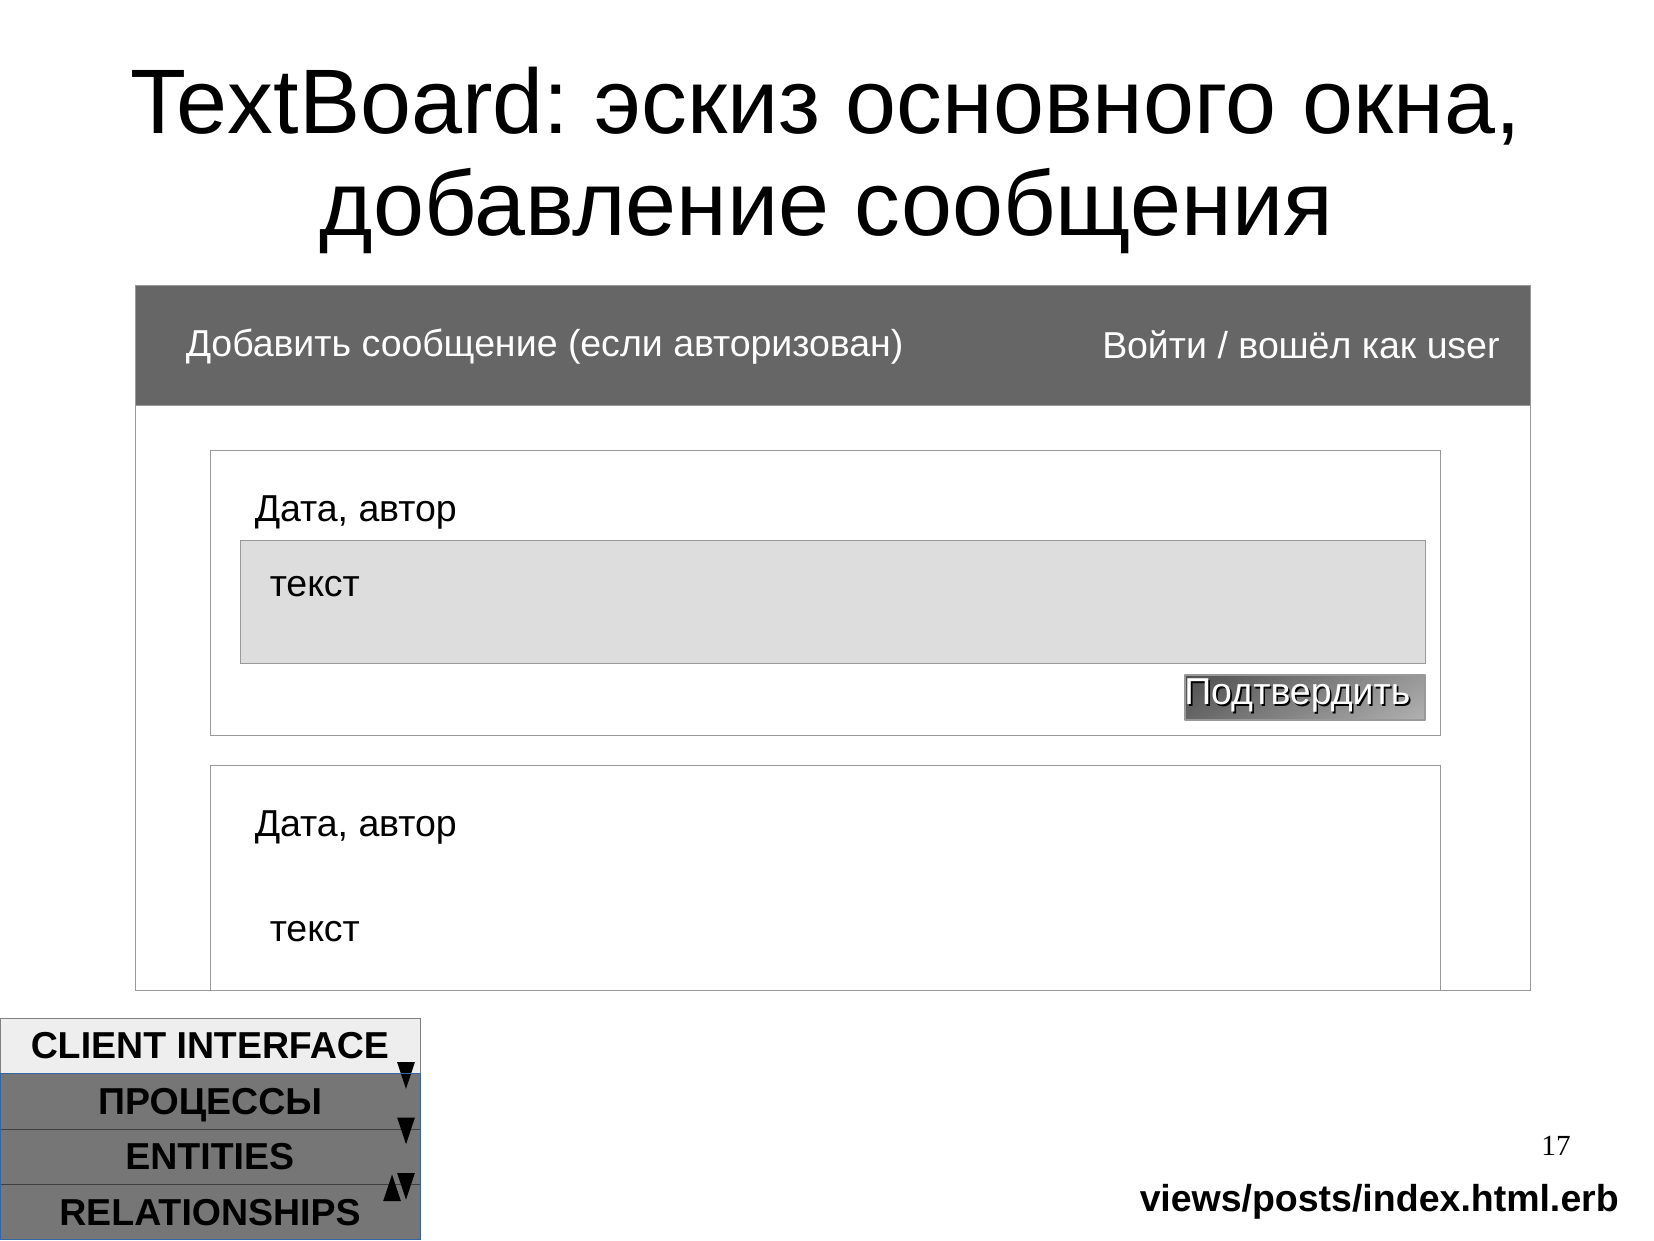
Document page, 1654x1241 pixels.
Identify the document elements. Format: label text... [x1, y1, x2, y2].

text_box [135, 285, 1531, 406]
text_box текст [255, 900, 375, 957]
text_box [0, 1073, 421, 1240]
text_box CLIENT INTERFACE [0, 1018, 421, 1073]
text_box Добавить сообщение (если авторизован) [171, 315, 919, 372]
text_box Дата, автор [240, 480, 472, 537]
text_box views/posts/index.html.erb [1125, 1170, 1635, 1227]
text_box [240, 540, 1426, 664]
text_box Подтвердить [1169, 663, 1426, 721]
text_box текст [255, 555, 376, 612]
text_box Войти / вошёл как user [1087, 316, 1516, 374]
title TextBoard: эскиз основного окна, добавление сообщения [82, 49, 1571, 257]
text_box Дата, автор [240, 795, 472, 852]
